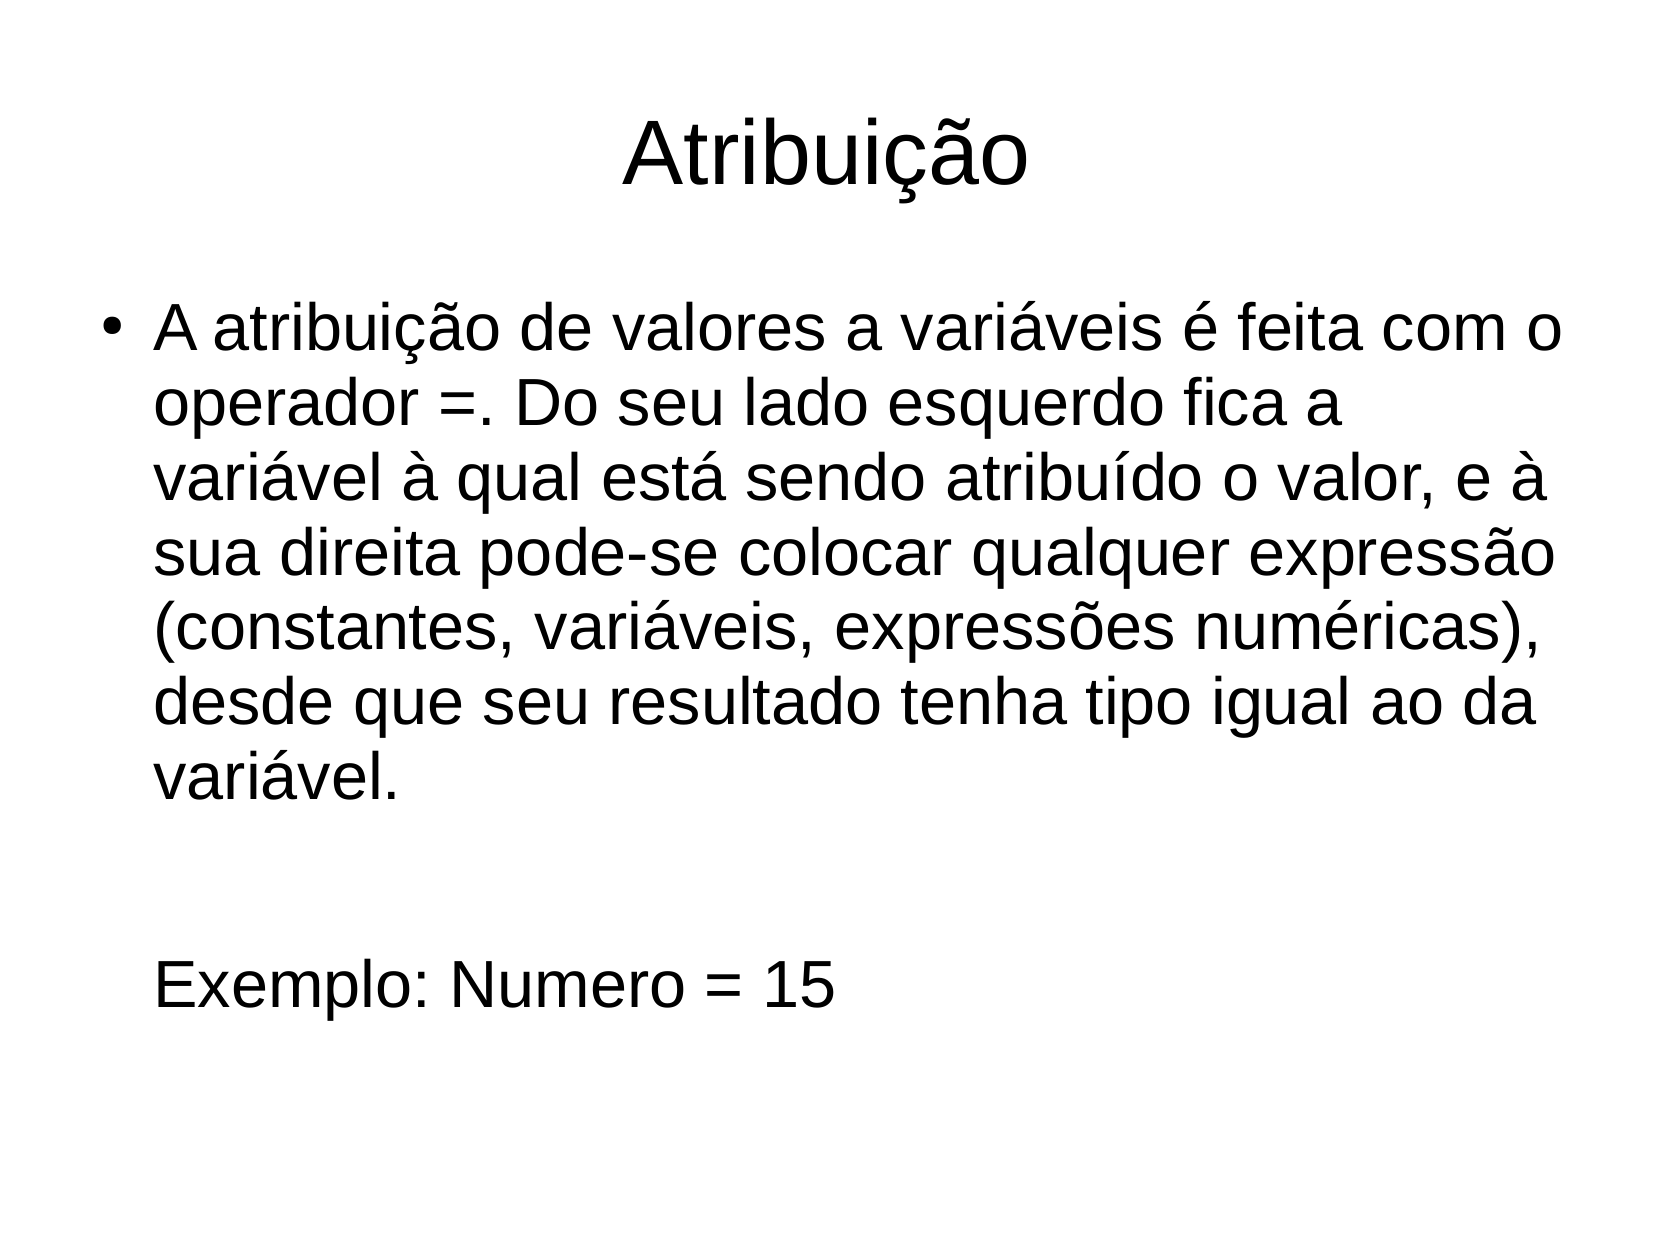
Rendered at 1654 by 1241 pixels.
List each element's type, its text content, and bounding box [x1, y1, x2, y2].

list A atribuição de valores a variáveis é feita com o operador =. Do seu lado esquerdo fica a variável à qual está sendo atribuído o valor, e à sua direita pode-se colocar qualquer expressão (constantes, variáveis, expressões numéricas), desde que seu resultado tenha tipo igual ao da variável. Exemplo: Numero = 15 [82, 290, 1571, 1109]
title Atribuição [82, 49, 1571, 257]
